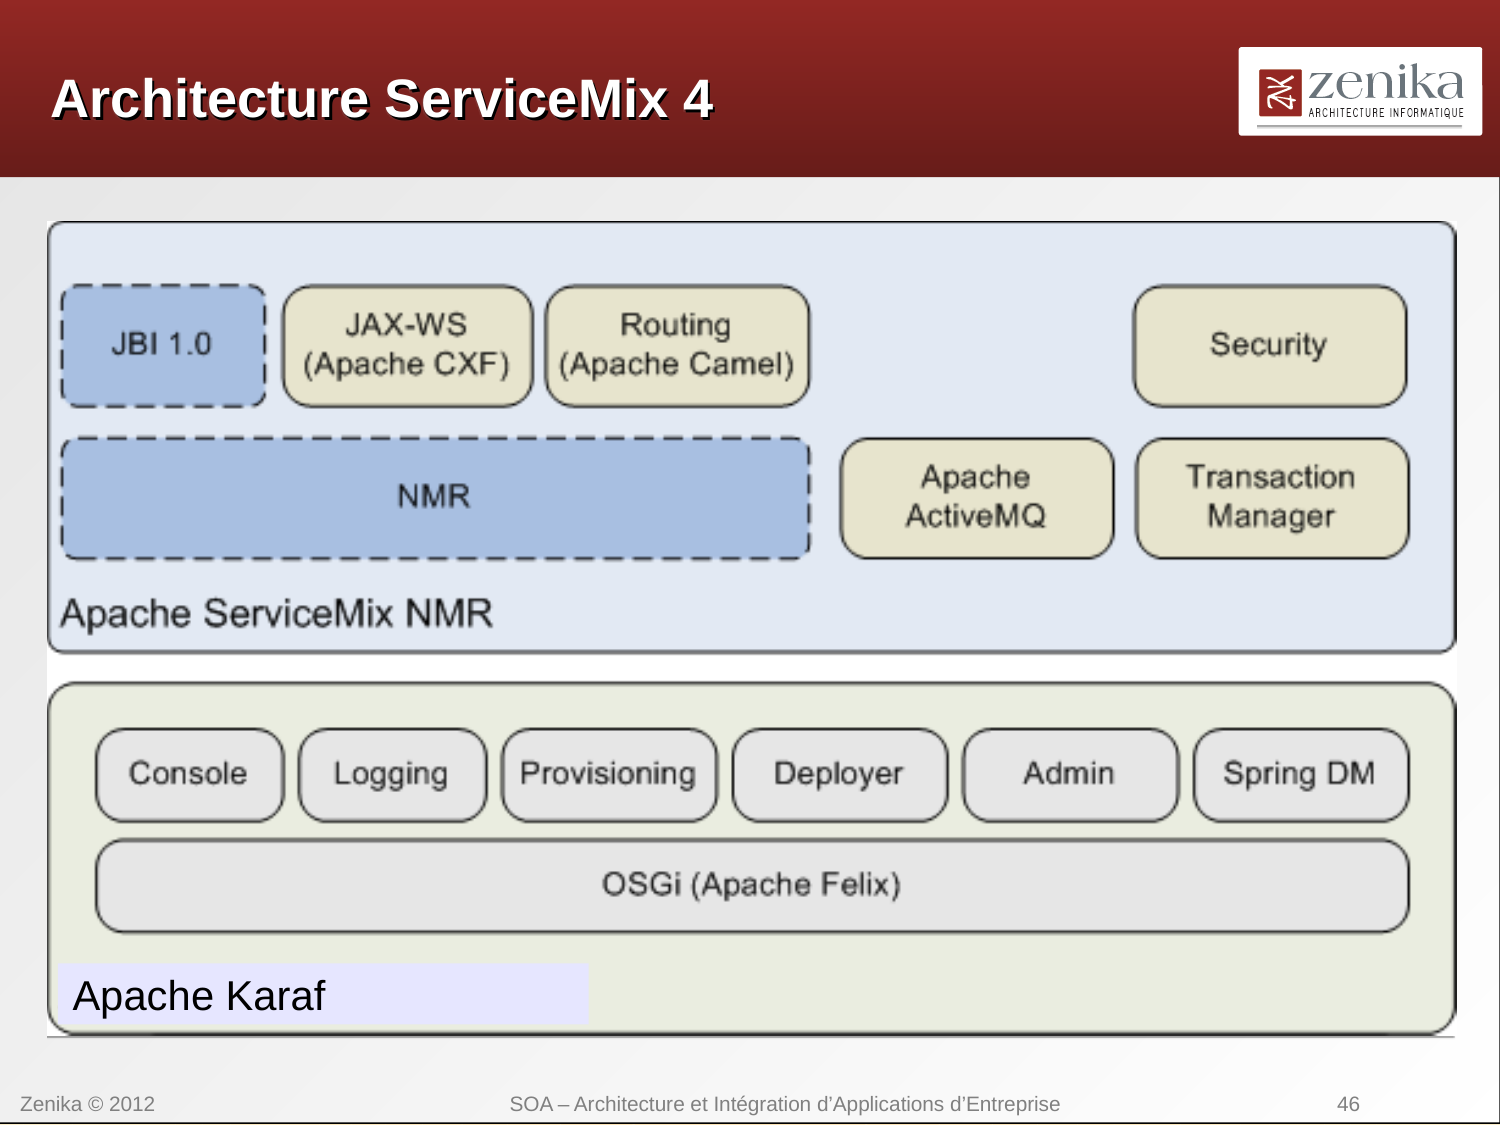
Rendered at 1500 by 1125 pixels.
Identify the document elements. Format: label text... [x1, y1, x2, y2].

picture [47, 221, 1457, 1036]
text_box Apache Karaf [57, 963, 589, 1025]
title Architecture ServiceMix 4 [50, 15, 1206, 180]
subtitle [50, 249, 1477, 1063]
